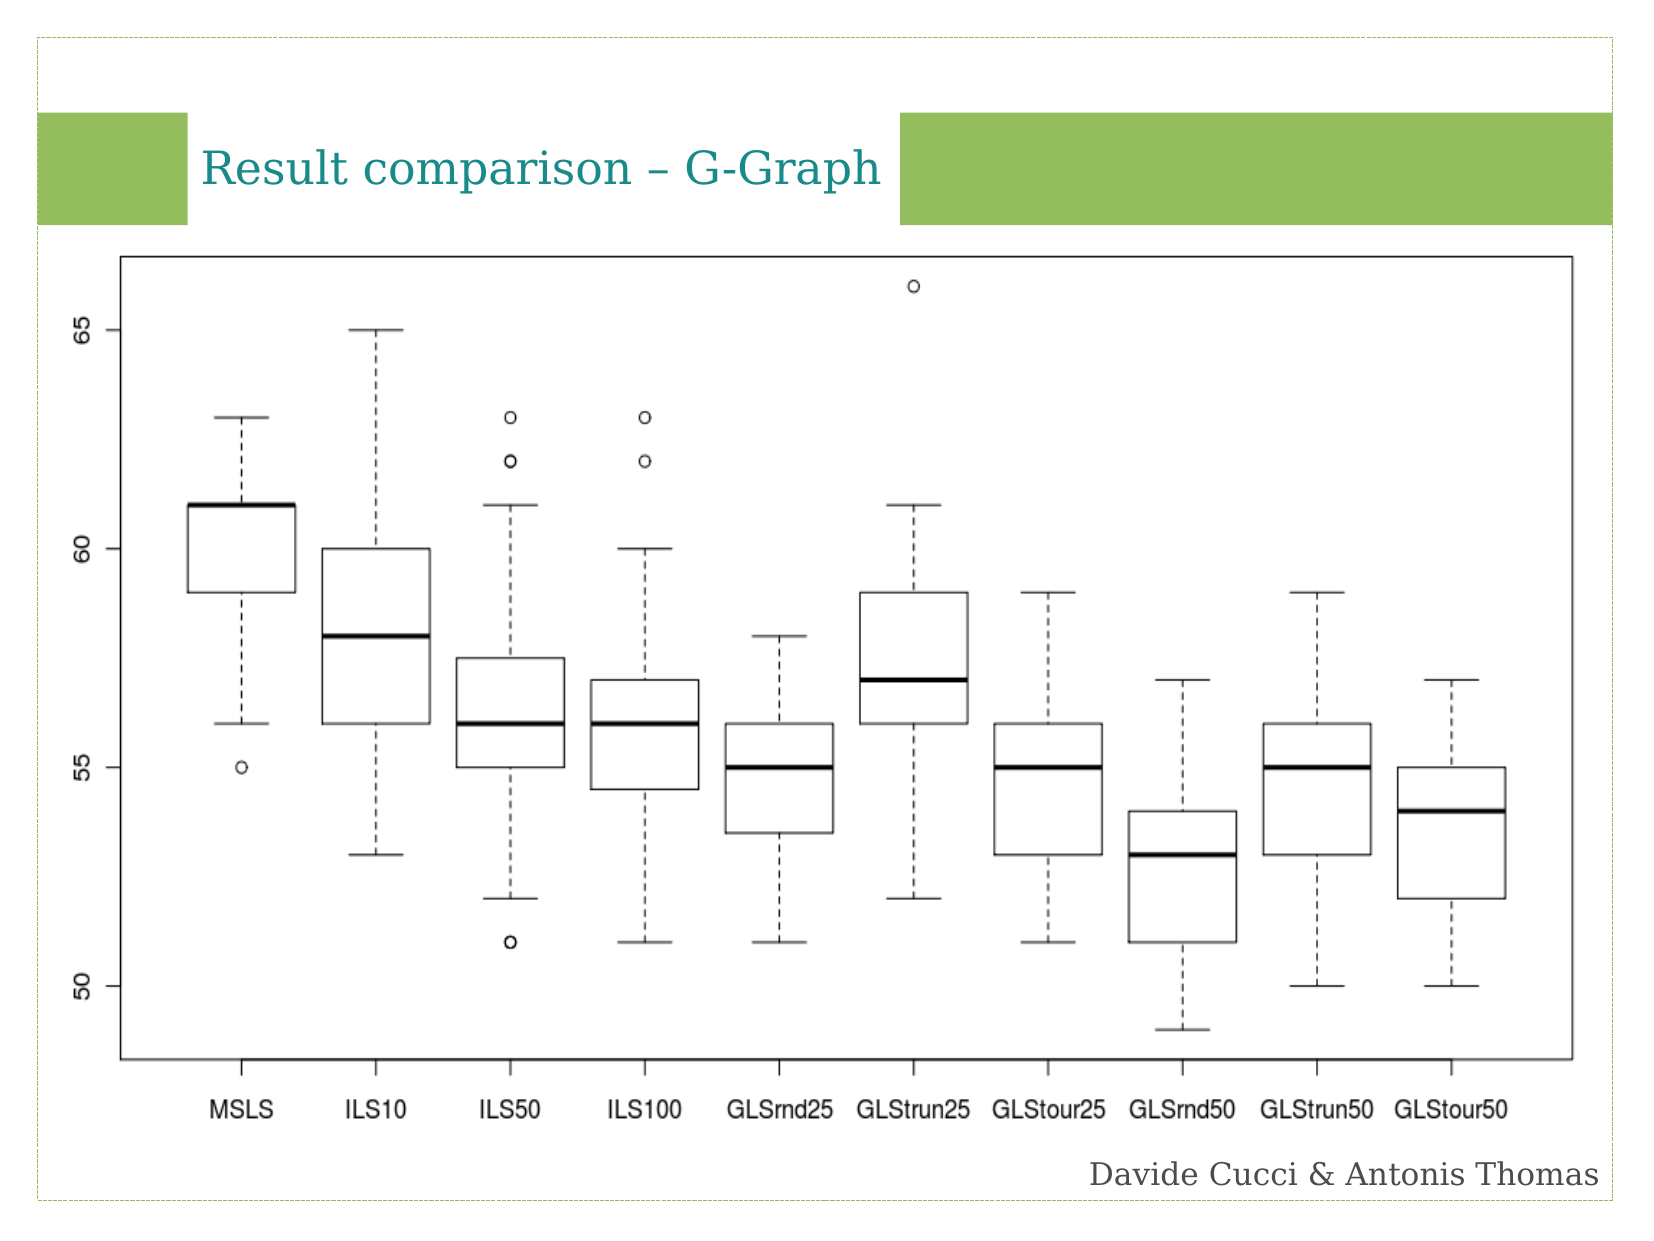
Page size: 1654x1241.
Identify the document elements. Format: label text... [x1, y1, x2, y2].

text_box Result comparison – G-Graph [188, 134, 897, 203]
text_box Davide Cucci & Antonis Thomas [1074, 1149, 1616, 1201]
text_box [900, 112, 1613, 226]
text_box [37, 112, 188, 226]
picture [71, 253, 1576, 1126]
